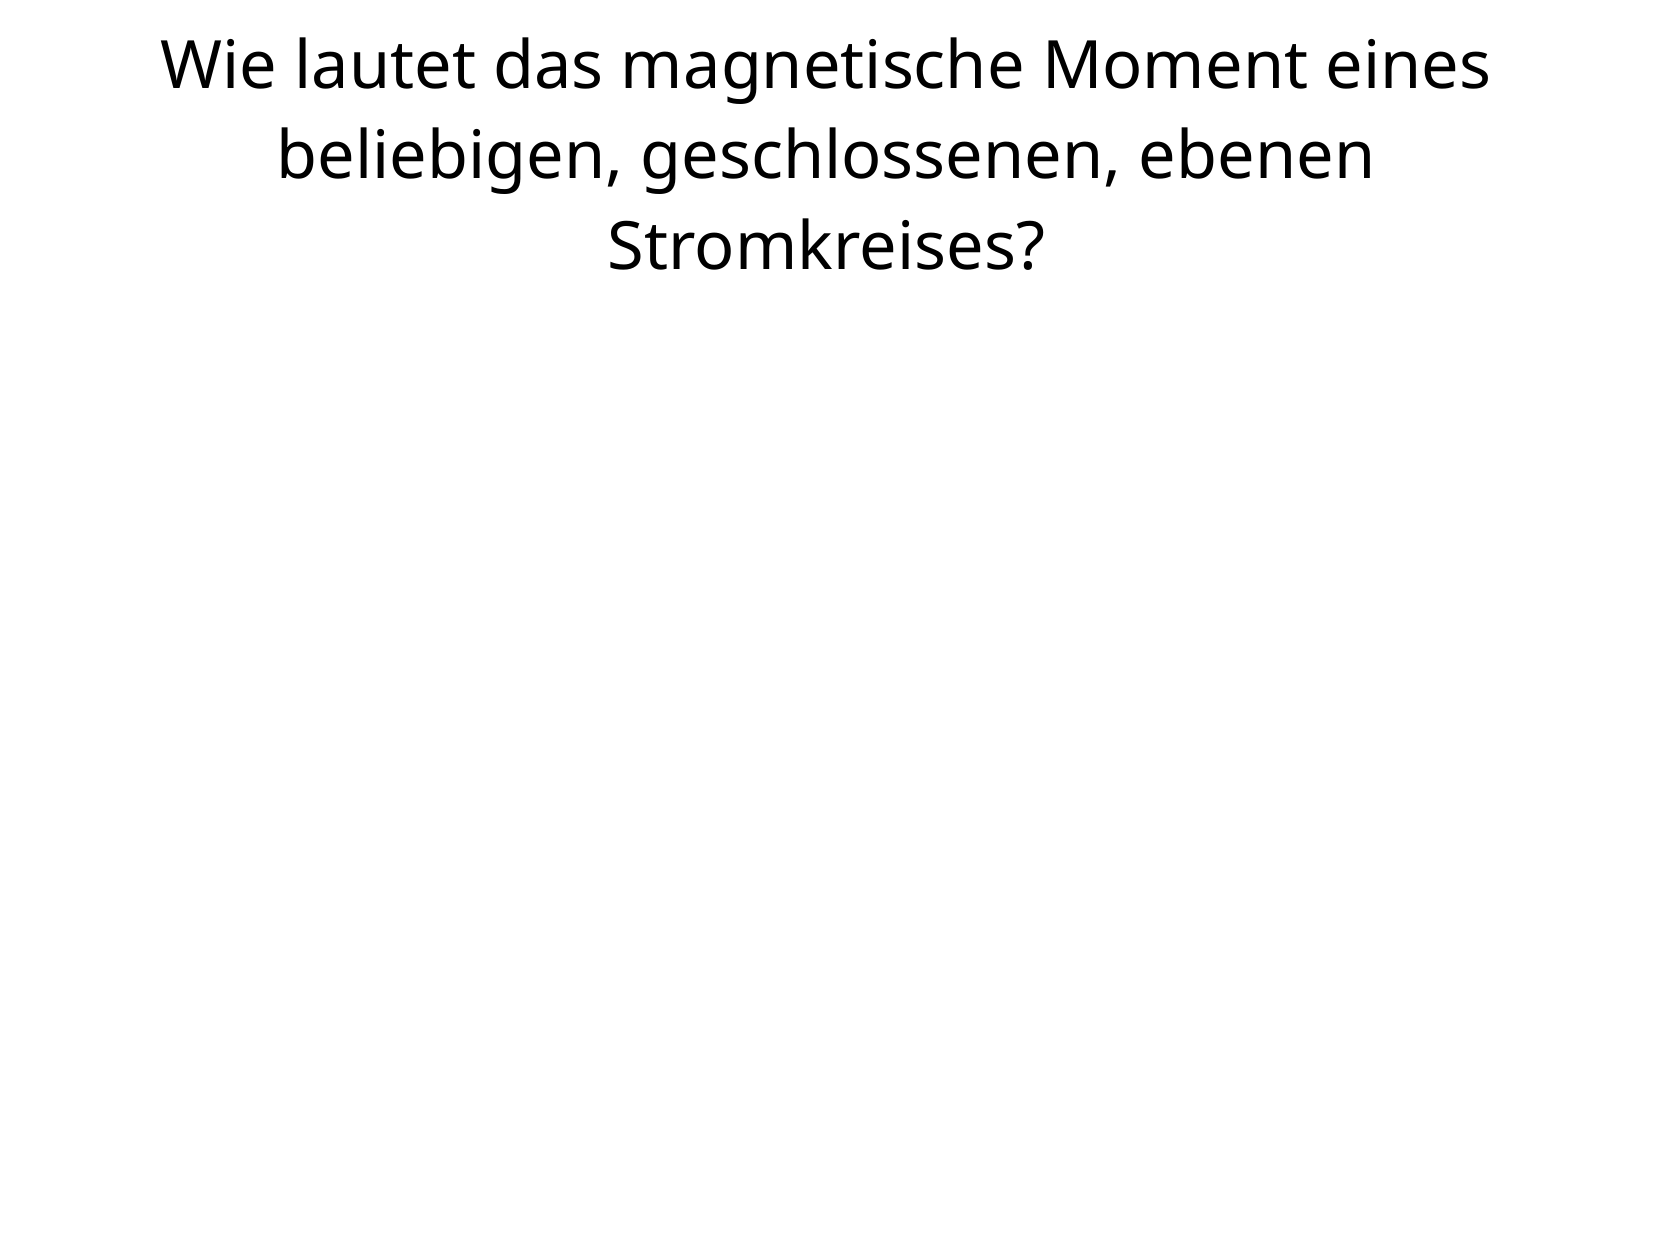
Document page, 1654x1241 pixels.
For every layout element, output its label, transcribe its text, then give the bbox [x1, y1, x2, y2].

title Wie lautet das magnetische Moment eines beliebigen, geschlossenen, ebenen Stromkreises? [82, 49, 1571, 257]
